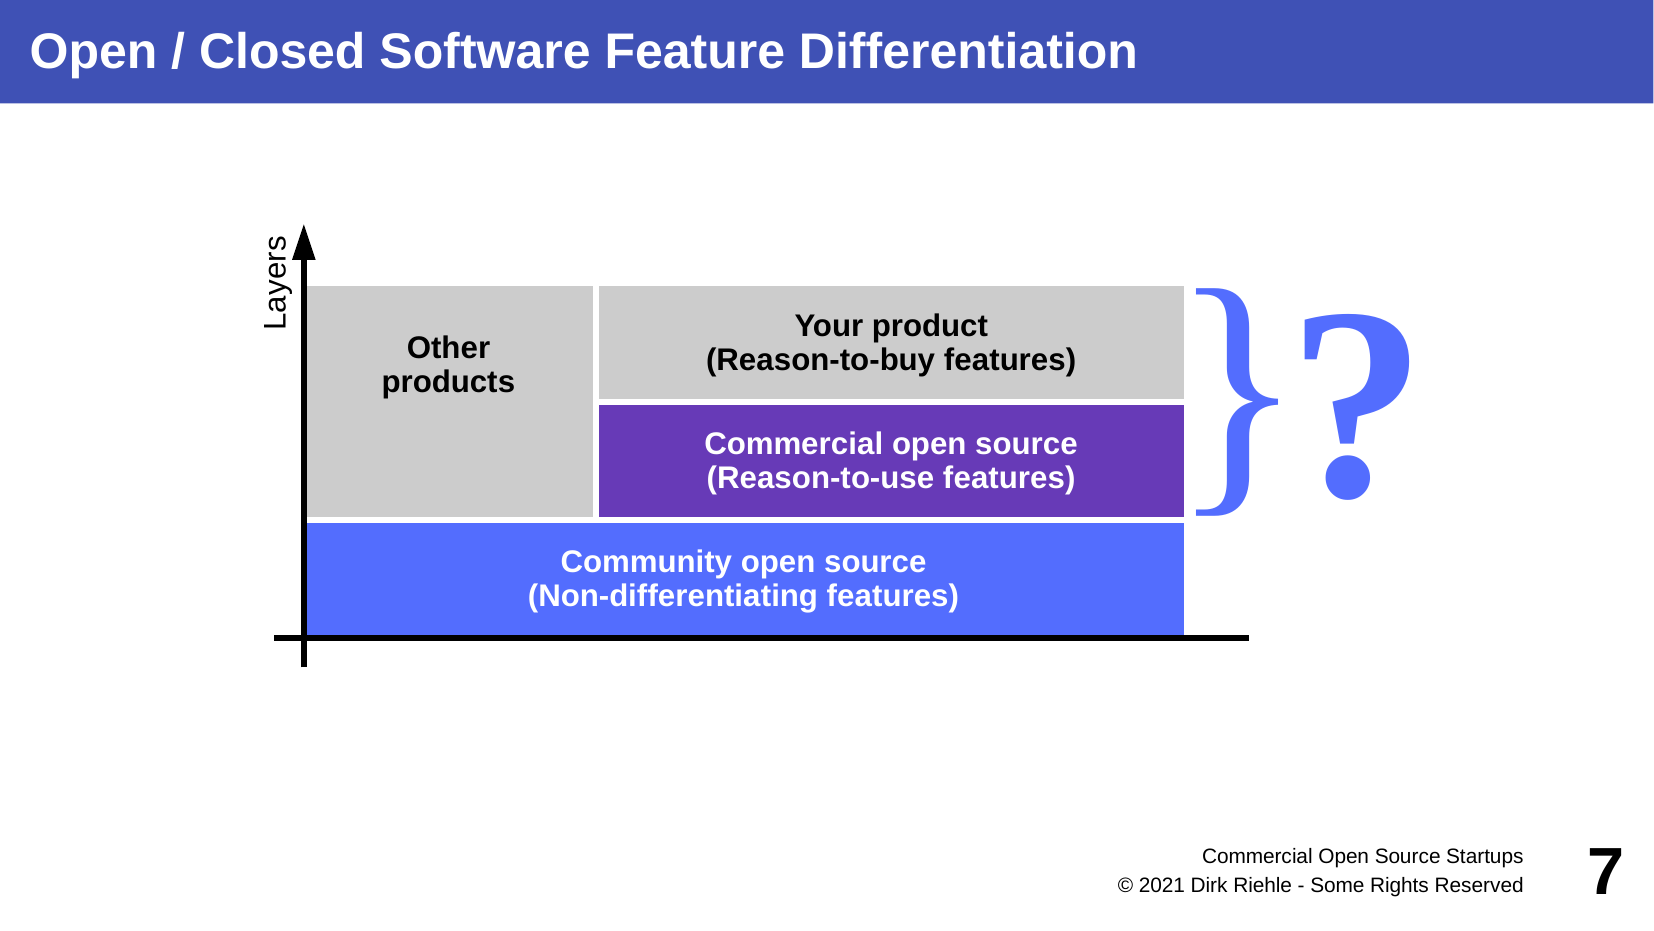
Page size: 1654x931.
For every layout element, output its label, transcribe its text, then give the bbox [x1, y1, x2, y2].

text_box Your product (Reason-to-buy features) [596, 283, 1086, 402]
title Open / Closed Software Feature Differentiation [0, 0, 1654, 104]
text_box Commercial open source (Reason-to-use features) [596, 402, 1086, 520]
text_box Layers [215, 224, 304, 756]
text_box Other products [307, 283, 596, 520]
text_box Community open source (Non-differentiating features) [307, 520, 1187, 635]
text_box ? [1277, 239, 1439, 568]
text_box } [1086, 150, 1388, 624]
